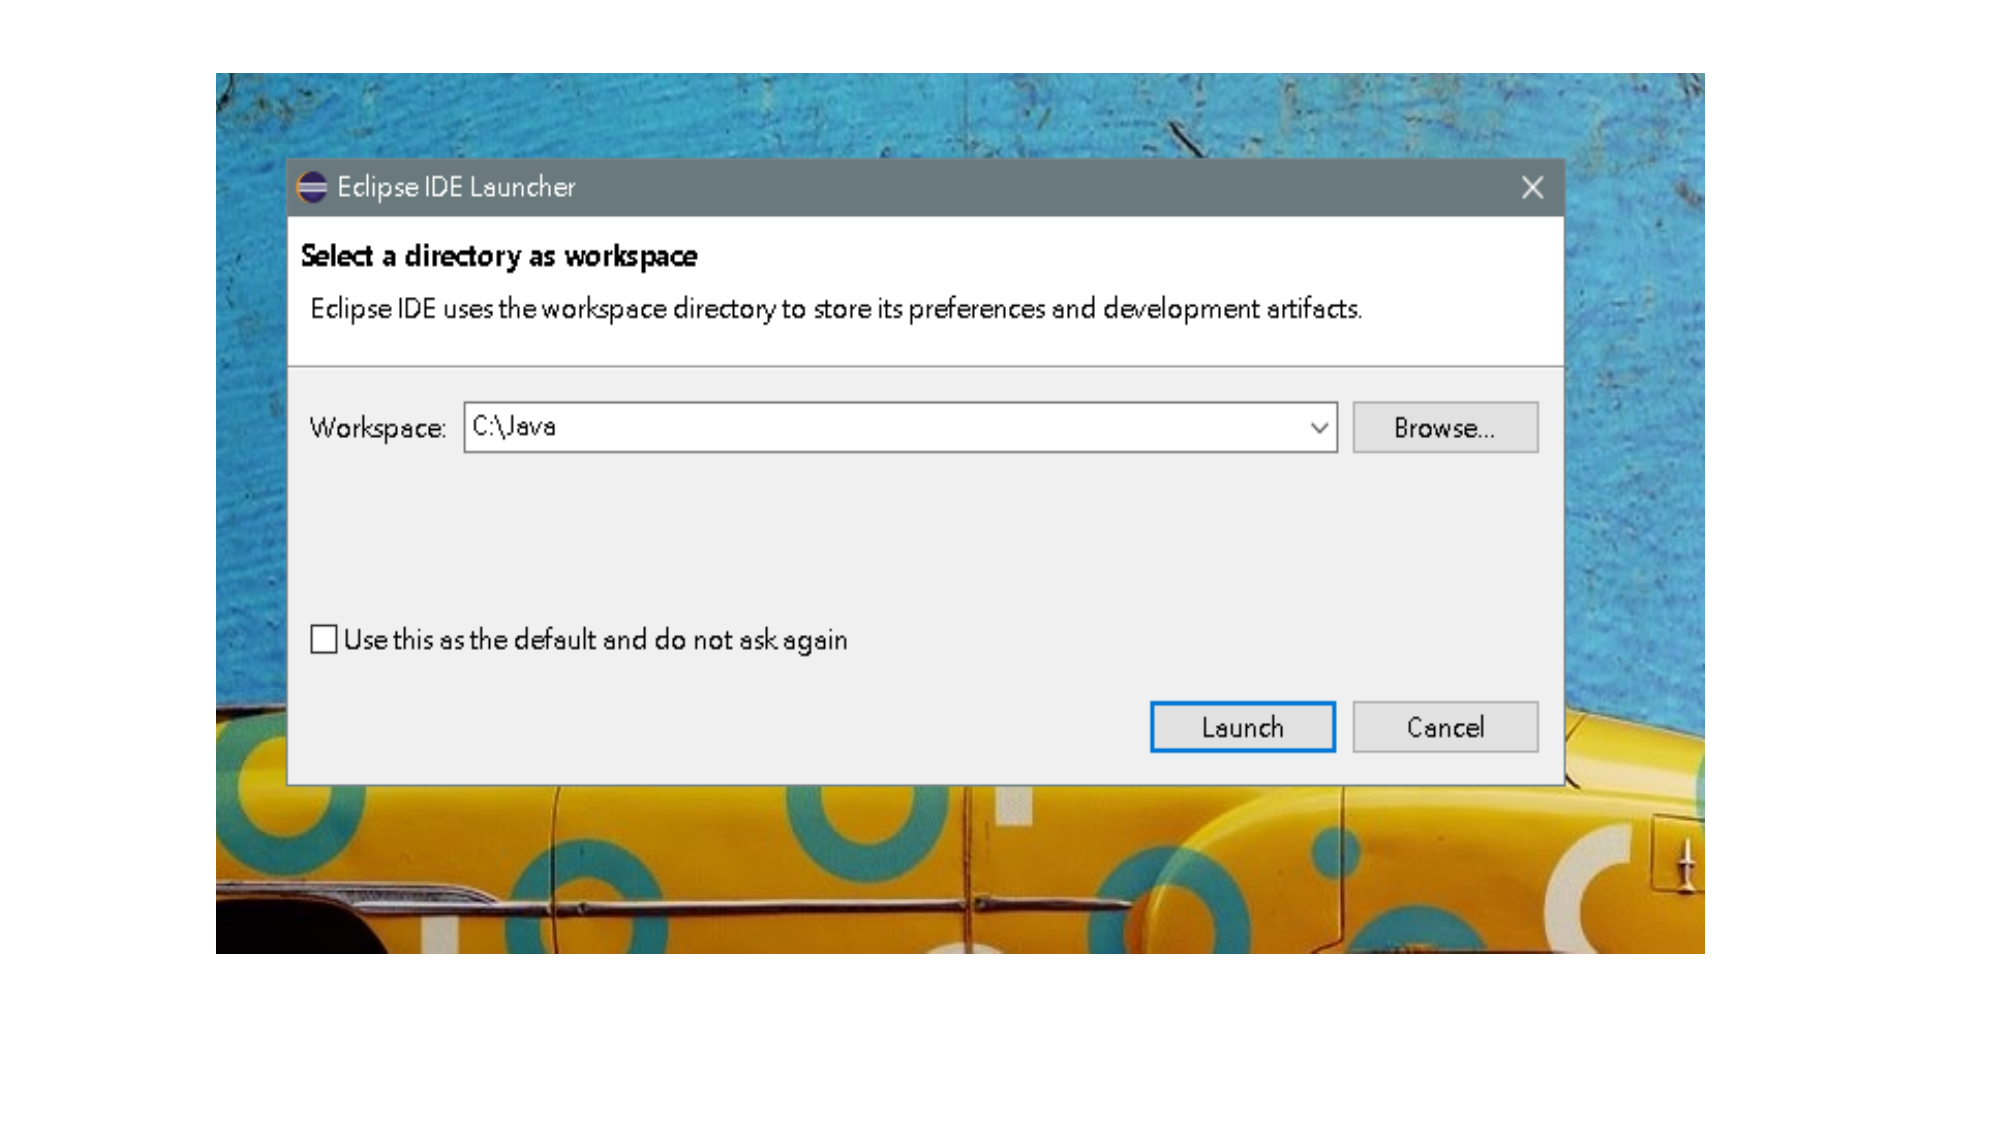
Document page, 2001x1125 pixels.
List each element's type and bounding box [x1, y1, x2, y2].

picture [216, 73, 1705, 954]
